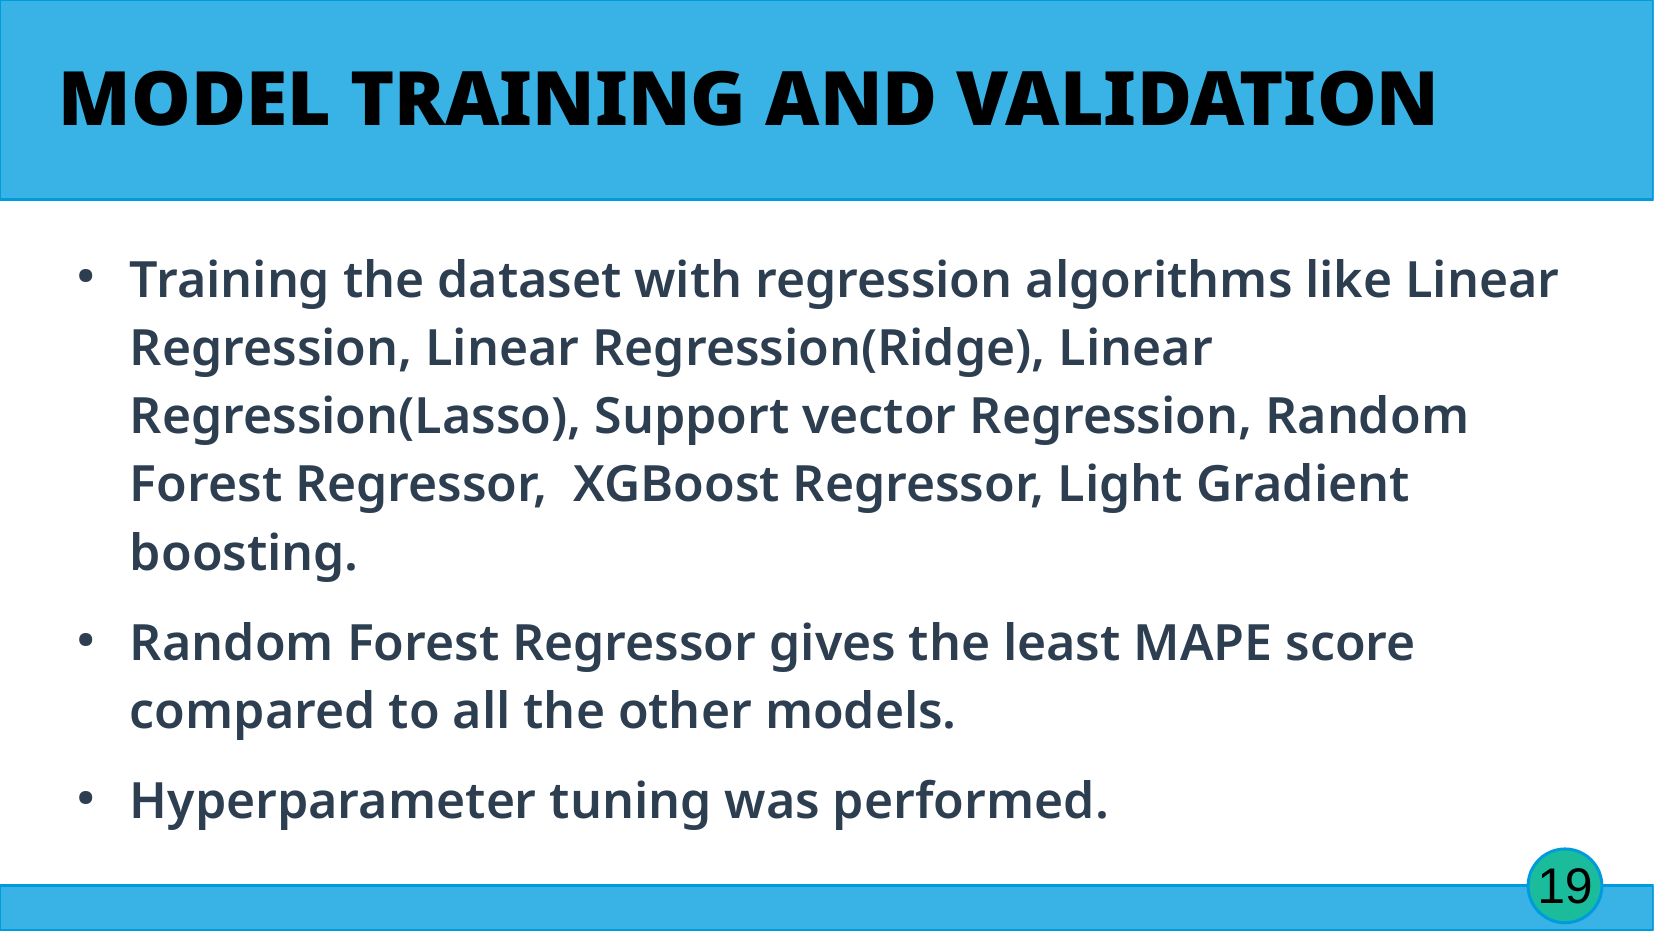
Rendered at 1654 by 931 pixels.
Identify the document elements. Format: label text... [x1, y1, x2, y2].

list Training the dataset with regression algorithms like Linear Regression, Linear Regression(Ridge), Linear Regression(Lasso), Support vector Regression, Random Forest Regressor, XGBoost Regressor, Light Gradient boosting. Random Forest Regressor gives the least MAPE score compared to all the other models. Hyperparameter tuning was performed. [59, 243, 1595, 864]
title MODEL TRAINING AND VALIDATION [59, 37, 1595, 155]
